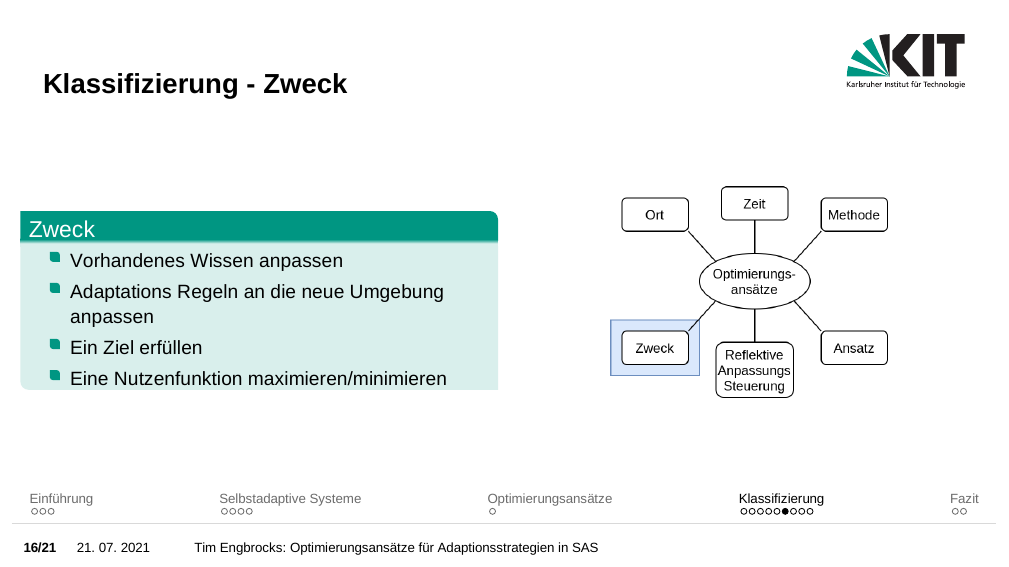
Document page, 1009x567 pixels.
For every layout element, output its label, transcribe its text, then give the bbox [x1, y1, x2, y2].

picture [610, 186, 888, 398]
text_box [949, 81, 966, 89]
text_box 16/21 [23, 540, 57, 554]
text_box [20, 241, 499, 390]
text_box [782, 508, 789, 515]
text_box [871, 81, 882, 88]
text_box [923, 81, 948, 88]
text_box Tim Engbrocks: Optimierungsansätze für Adaptionsstrategien in SAS [194, 540, 599, 554]
text_box Adaptations Regeln an die neue Umgebung [70, 281, 438, 301]
text_box [911, 81, 922, 88]
text_box Ein Ziel erfüllen [70, 337, 201, 357]
text_box [936, 34, 965, 77]
text_box Klassifizierung - Zweck [43, 68, 348, 97]
text_box [846, 81, 870, 88]
text_box Vorhandenes Wissen anpassen [70, 249, 338, 269]
text_box [922, 34, 935, 77]
text_box Eine Nutzenfunktion maximieren/minimieren [70, 368, 441, 388]
text_box [885, 81, 909, 88]
text_box [892, 34, 921, 77]
text_box 21. 07. 2021 [76, 540, 150, 554]
text_box Selbstadaptive Systeme [219, 491, 362, 505]
text_box Klassifizierung [738, 491, 825, 505]
text_box Optimierungsansätze [487, 491, 613, 505]
text_box Einführung [29, 491, 94, 505]
text_box Fazit [950, 491, 980, 505]
text_box Zweck [28, 216, 96, 241]
text_box anpassen [70, 305, 153, 325]
text_box [879, 34, 890, 77]
